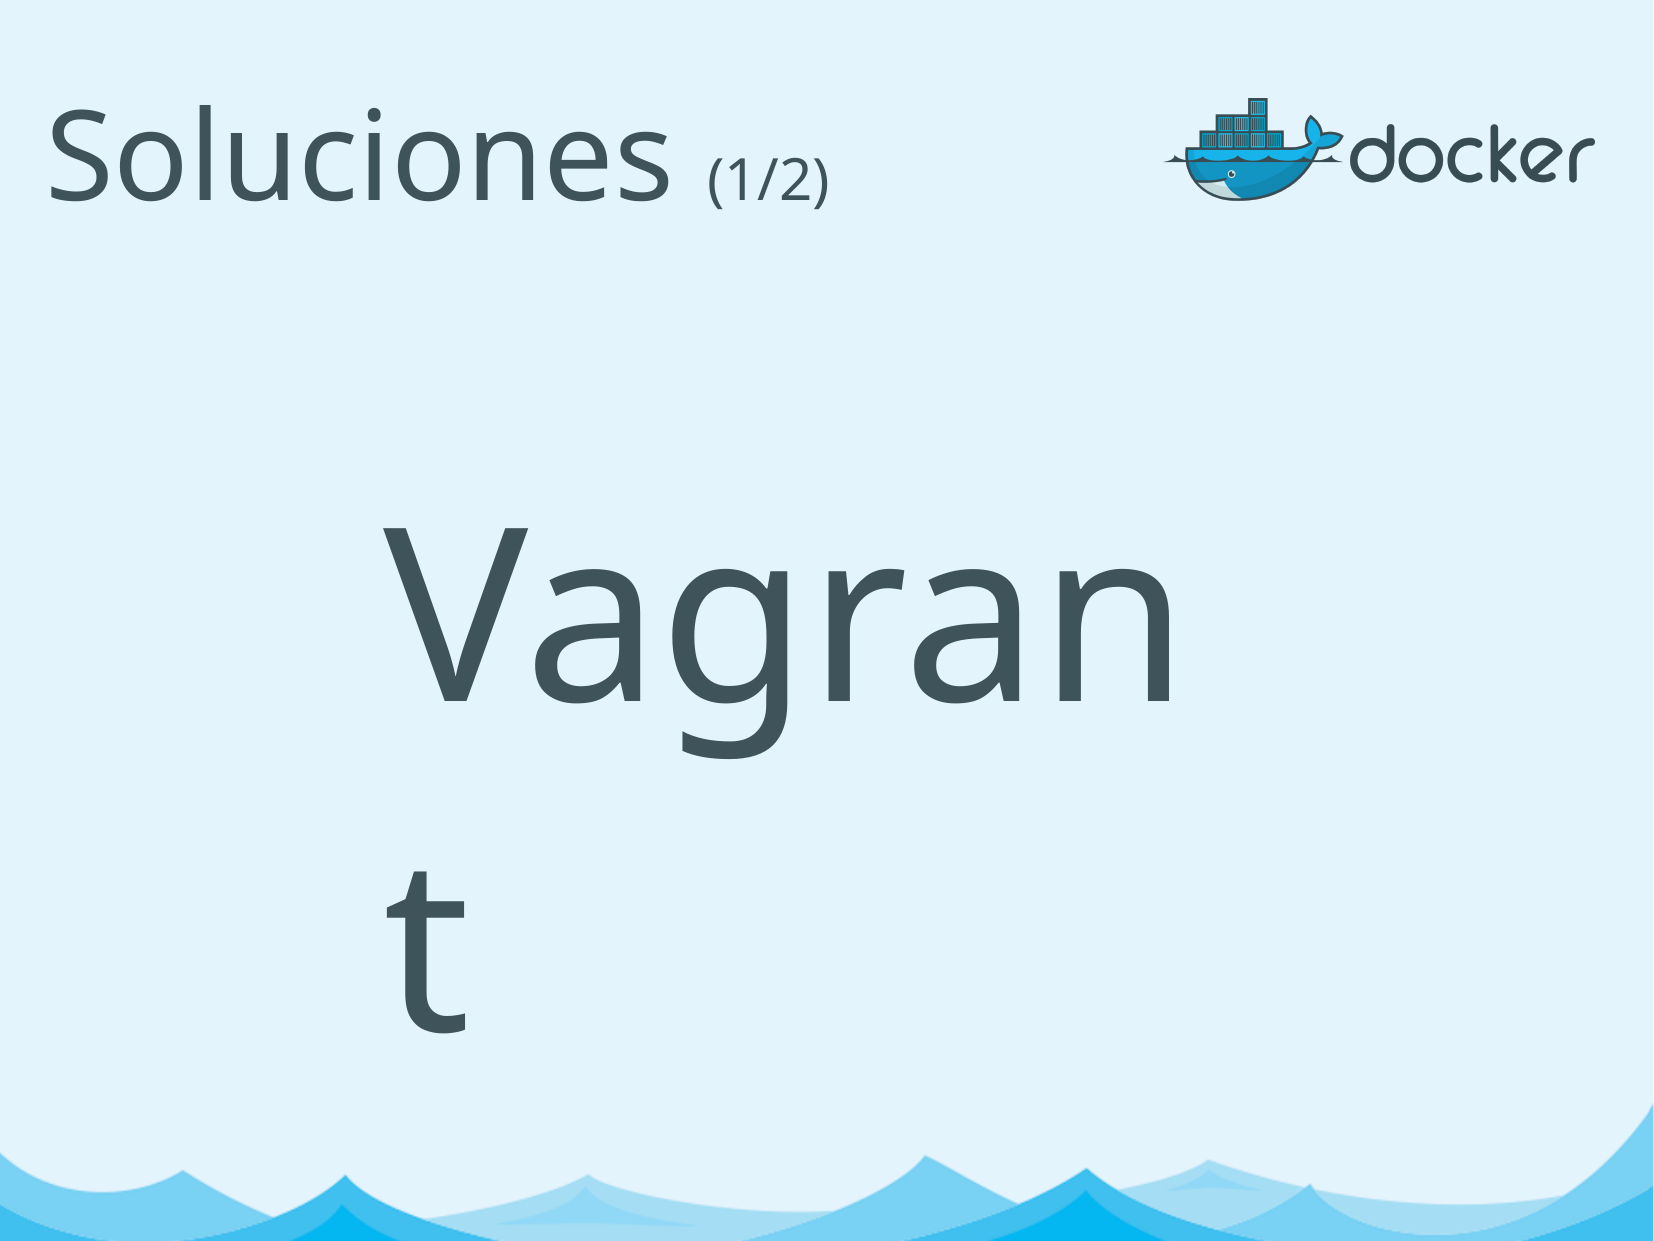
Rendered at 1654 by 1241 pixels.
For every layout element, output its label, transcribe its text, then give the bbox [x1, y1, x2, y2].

picture [0, 1101, 1654, 1241]
picture [1163, 98, 1595, 201]
text_box Soluciones (1/2) [30, 59, 793, 252]
text_box Vagrant [369, 435, 1285, 805]
